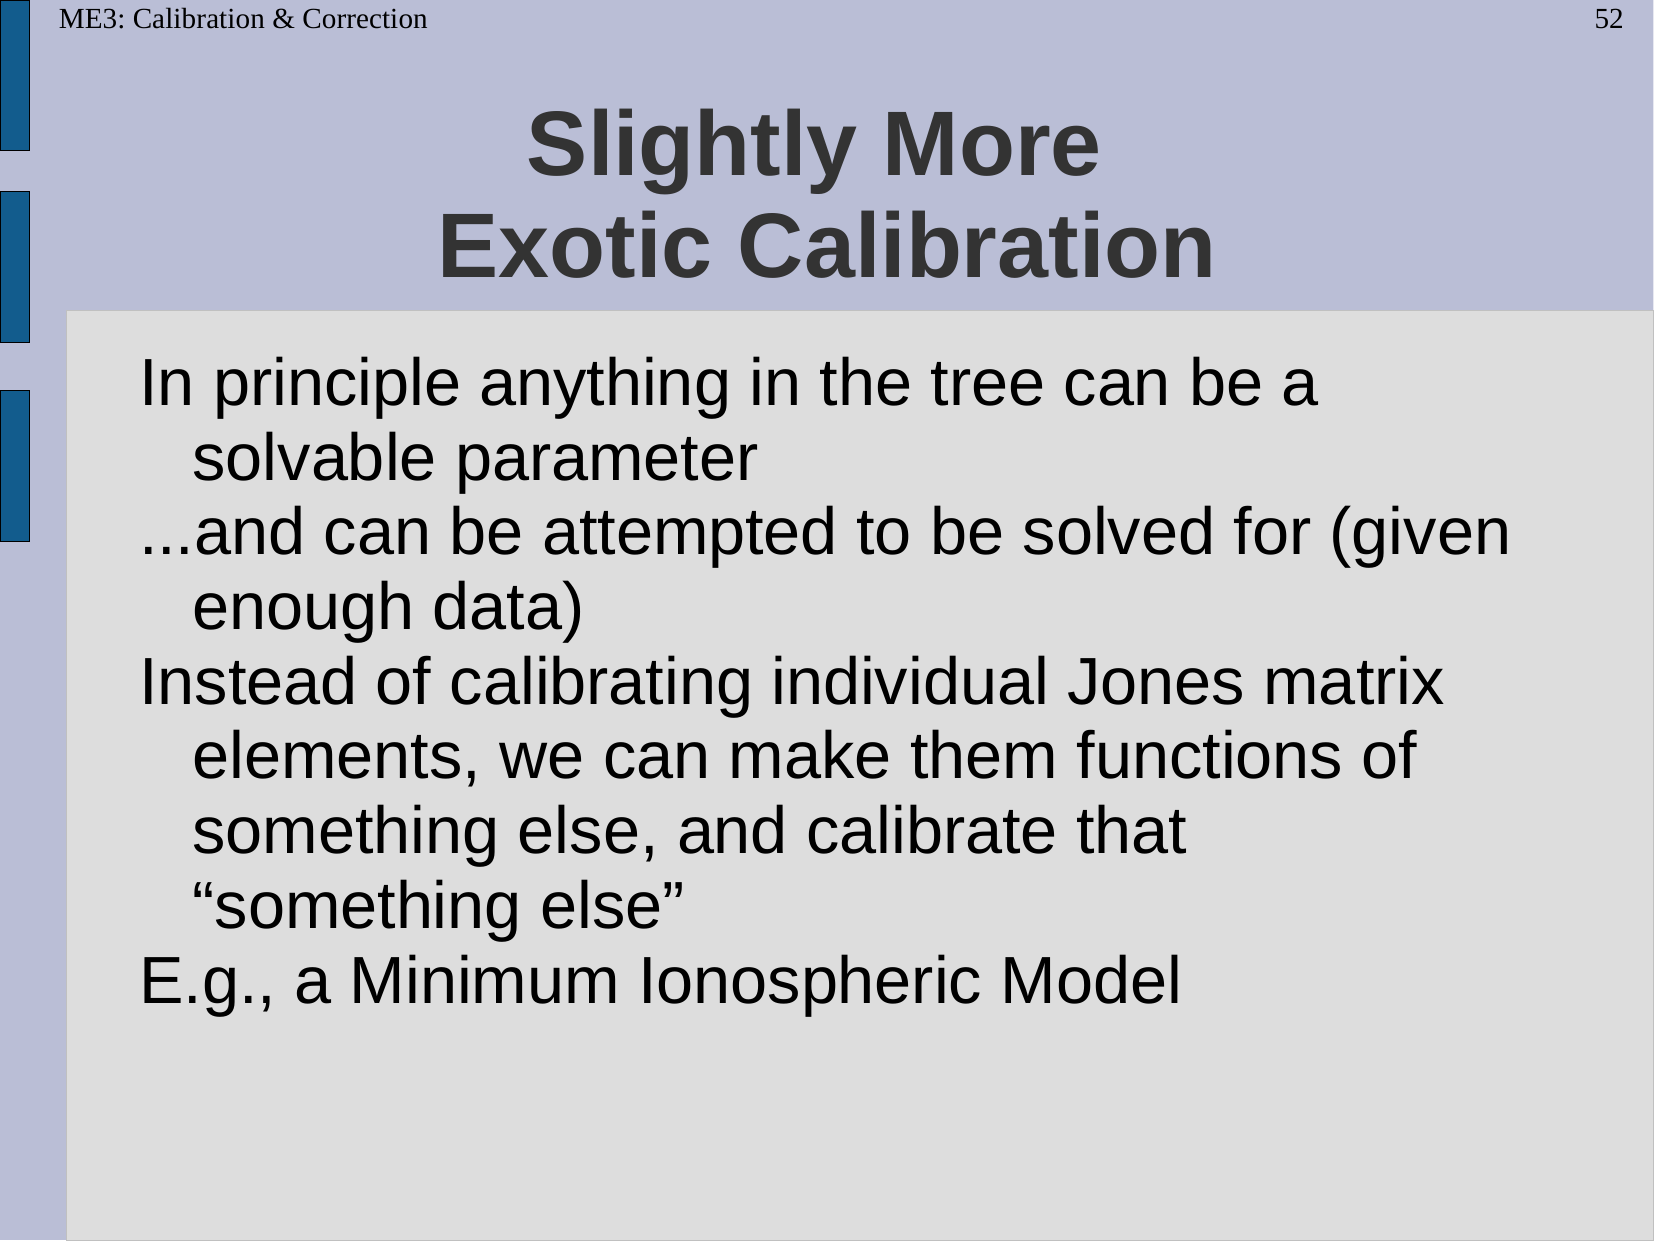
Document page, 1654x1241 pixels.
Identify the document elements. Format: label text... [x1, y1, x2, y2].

title Slightly More Exotic Calibration [121, 87, 1534, 302]
list In principle anything in the tree can be a solvable parameter ...and can be attempted to be solved for (given enough data) Instead of calibrating individual Jones matrix elements, we can make them functions of something else, and calibrate that “something else” E.g., a Minimum Ionospheric Model [121, 344, 1534, 1112]
